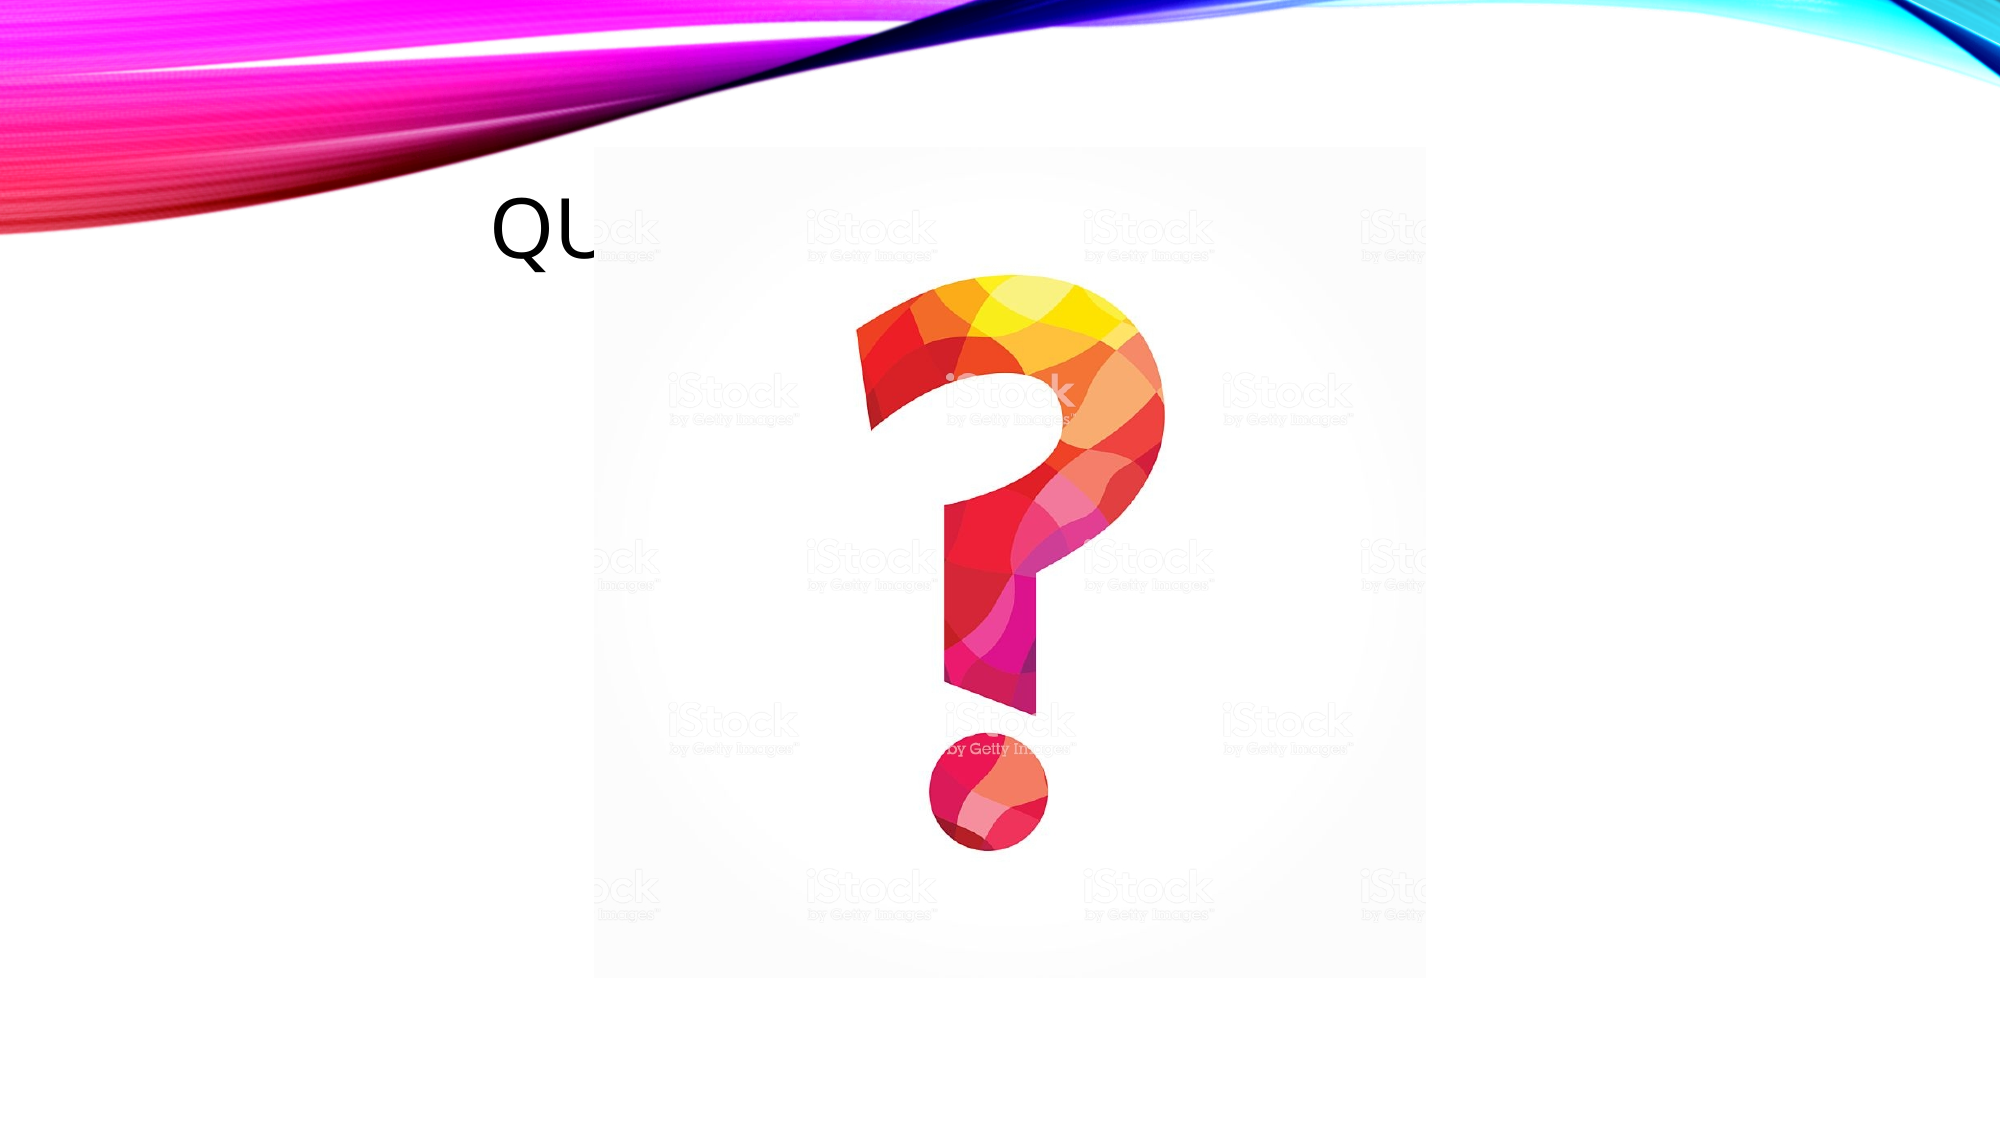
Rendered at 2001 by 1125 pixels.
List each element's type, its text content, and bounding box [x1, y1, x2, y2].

picture [594, 147, 1426, 978]
title Questions [474, 125, 1888, 338]
